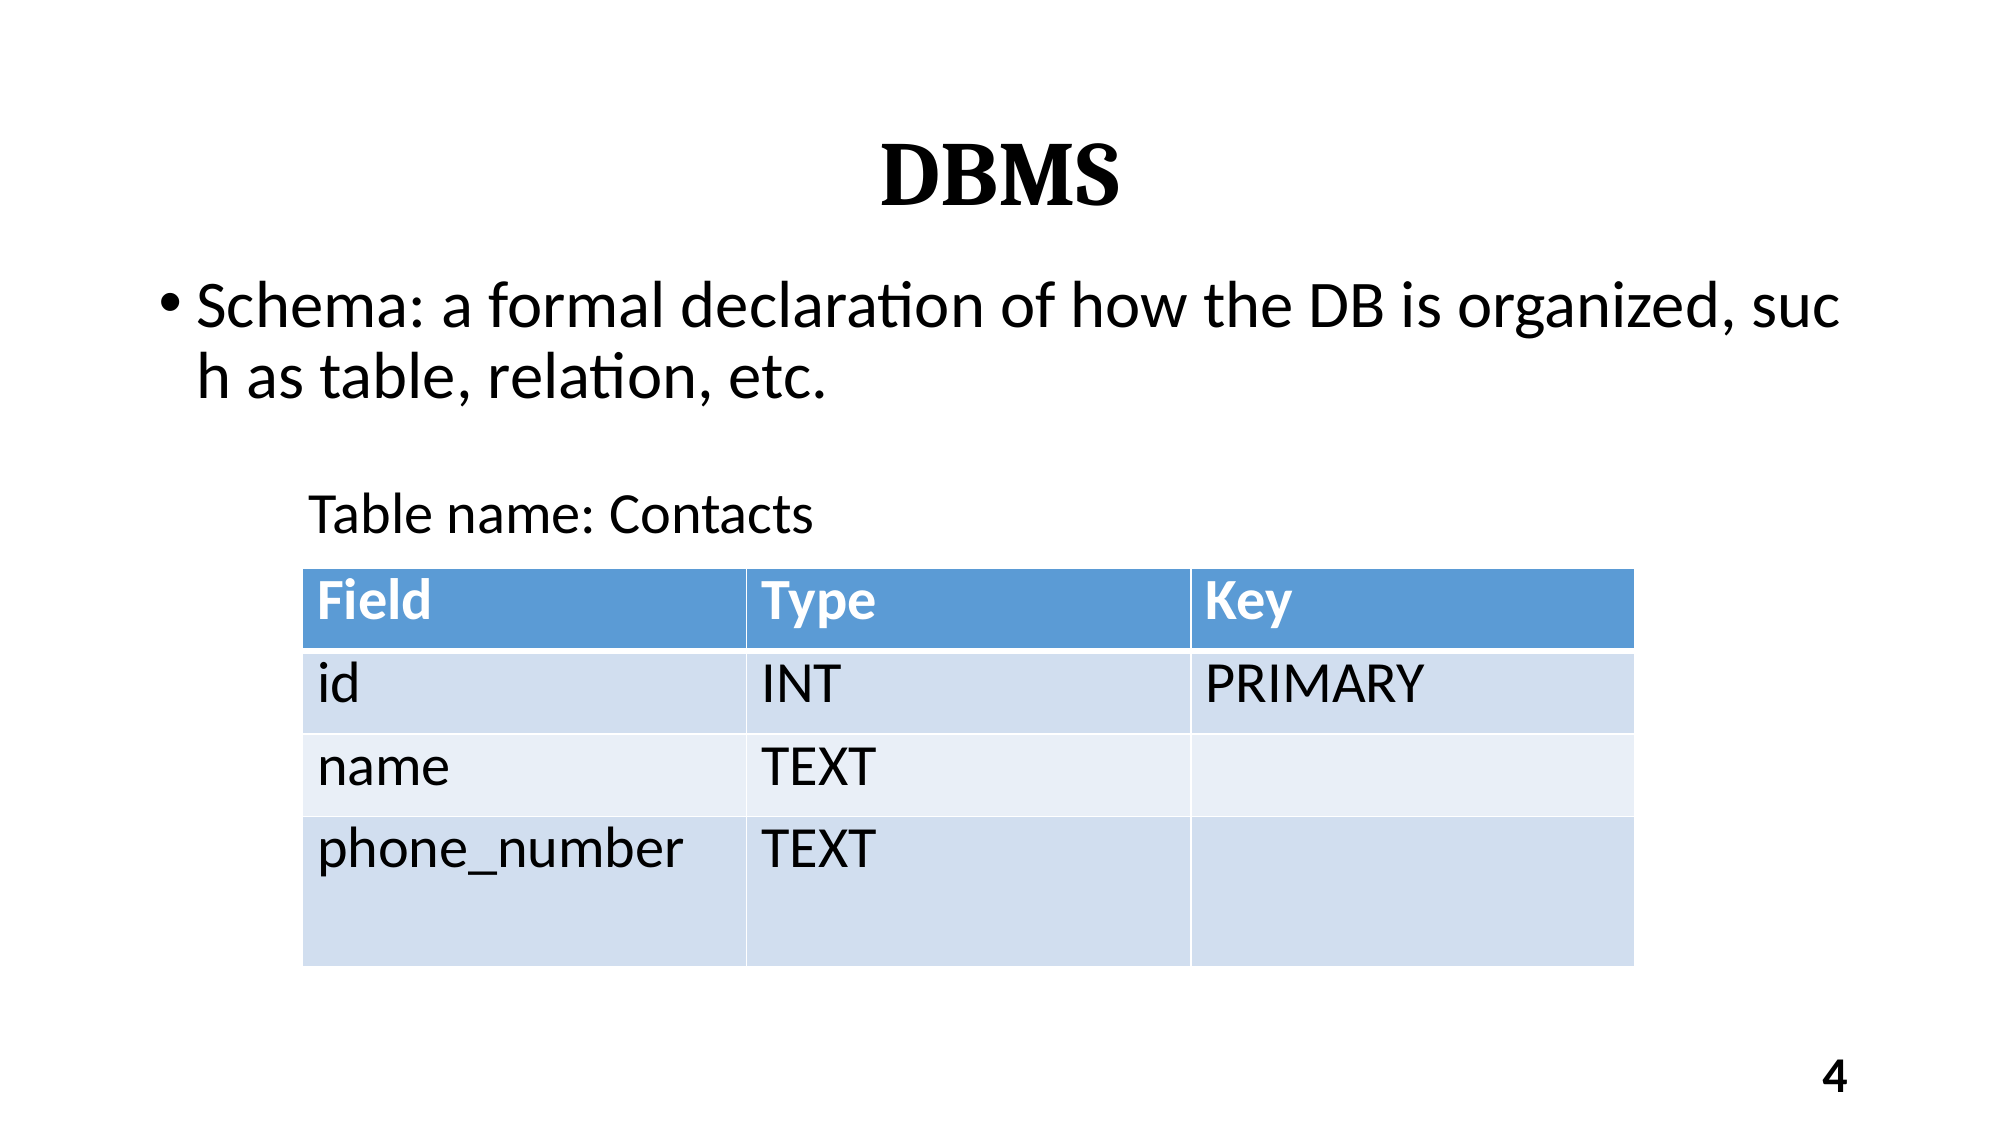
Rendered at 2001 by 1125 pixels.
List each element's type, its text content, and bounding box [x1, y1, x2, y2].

title DBMS [137, 59, 1863, 278]
table_cell phone_number [303, 817, 746, 966]
table_cell id [303, 654, 746, 733]
table_cell TEXT [747, 817, 1190, 966]
table_cell PRIMARY [1192, 654, 1634, 733]
table_cell [1192, 735, 1634, 816]
table_cell TEXT [747, 735, 1190, 816]
table_cell name [303, 735, 746, 816]
table_cell [1192, 817, 1634, 966]
table_cell INT [747, 654, 1190, 733]
text_box Table name: Contacts [294, 467, 830, 553]
list Schema: a formal declaration of how the DB is organized, such as table, relation, etc. [143, 261, 1869, 991]
table_header Type [747, 569, 1190, 648]
table_header Field [303, 569, 746, 648]
table_header Key [1192, 569, 1634, 648]
slide_number <number> [1412, 1042, 1863, 1103]
